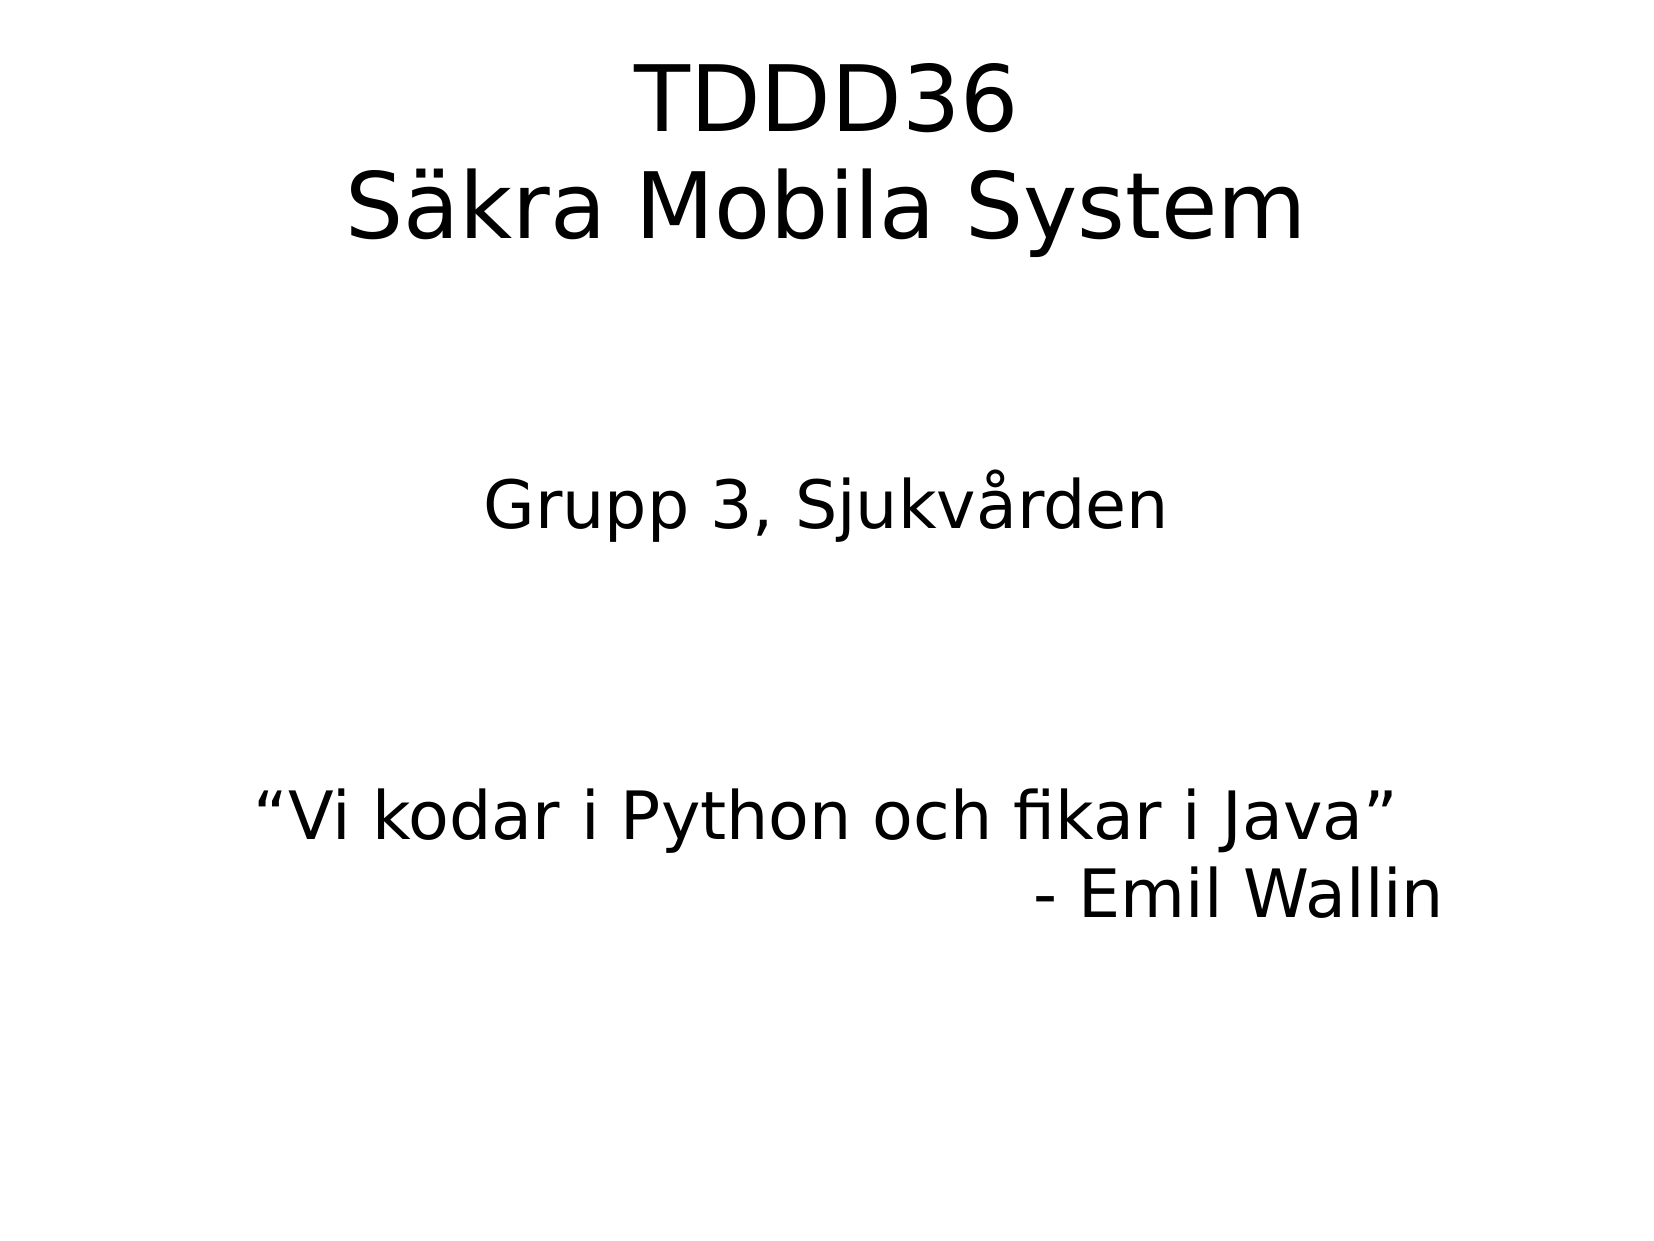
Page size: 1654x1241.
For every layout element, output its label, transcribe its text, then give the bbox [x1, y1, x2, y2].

title TDDD36 Säkra Mobila System [82, 45, 1571, 261]
subtitle Grupp 3, Sjukvården “Vi kodar i Python och fikar i Java” - Emil Wallin [82, 290, 1571, 1109]
